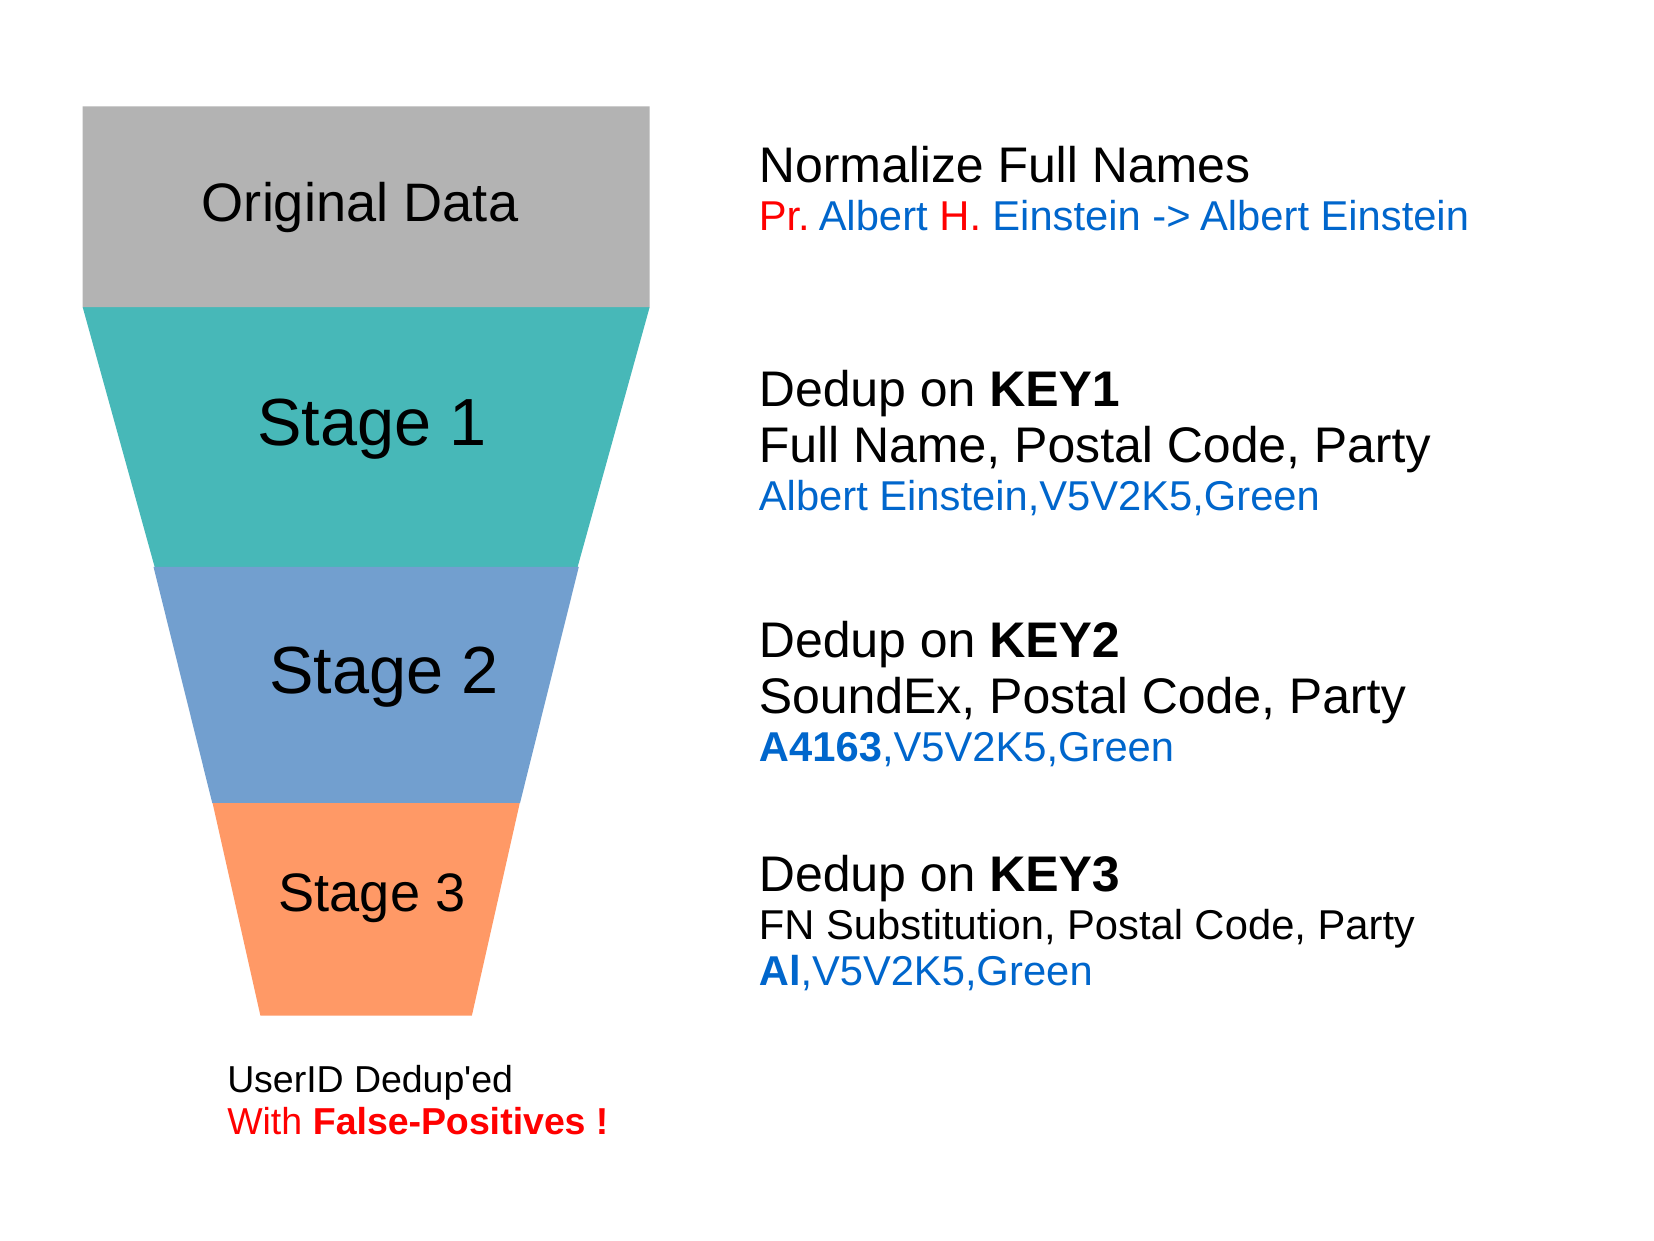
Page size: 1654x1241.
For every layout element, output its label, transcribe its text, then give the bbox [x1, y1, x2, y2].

text_box Dedup on KEY2 SoundEx, Postal Code, Party A4163,V5V2K5,Green [744, 605, 1453, 780]
text_box Dedup on KEY3 FN Substitution, Postal Code, Party Al,V5V2K5,Green [744, 838, 1536, 1016]
text_box [82, 106, 650, 855]
text_box [241, 931, 491, 1016]
text_box Dedup on KEY1 Full Name, Postal Code, Party Albert Einstein,V5V2K5,Green [744, 354, 1453, 529]
text_box Normalize Full Names Pr. Albert H. Einstein -> Albert Einstein [744, 129, 1501, 296]
text_box Stage 1 [212, 377, 532, 468]
text_box Original Data [177, 165, 544, 241]
text_box UserID Dedup'ed With False-Positives ! [212, 1051, 626, 1150]
text_box Stage 2 [224, 625, 544, 716]
text_box Stage 3 [212, 855, 532, 931]
